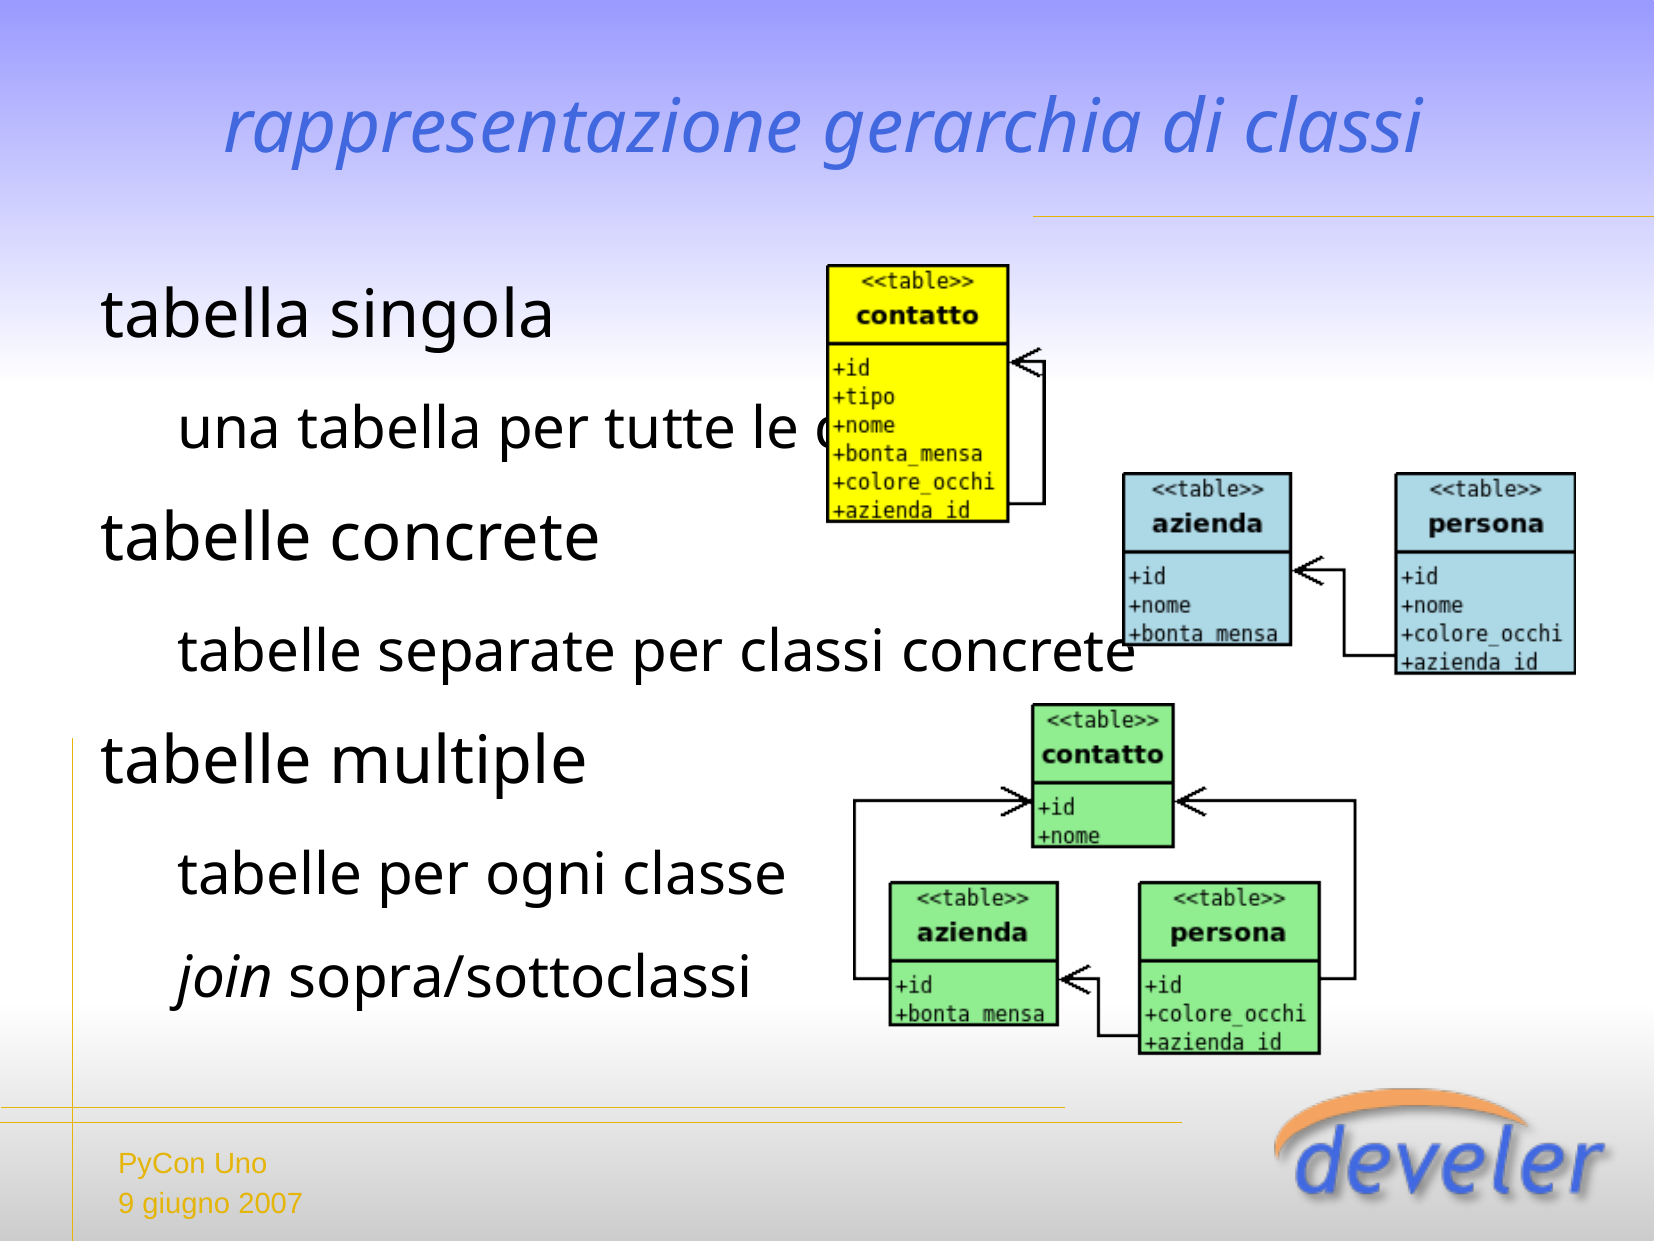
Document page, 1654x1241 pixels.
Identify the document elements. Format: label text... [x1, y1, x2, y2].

list tabella singola una tabella per tutte le classi tabelle concrete tabelle separate per classi concrete tabelle multiple tabelle per ogni classe join sopra/sottoclassi [82, 265, 809, 1078]
picture [826, 264, 1046, 562]
title rappresentazione gerarchia di classi [82, 36, 1565, 209]
picture [853, 472, 1622, 1211]
